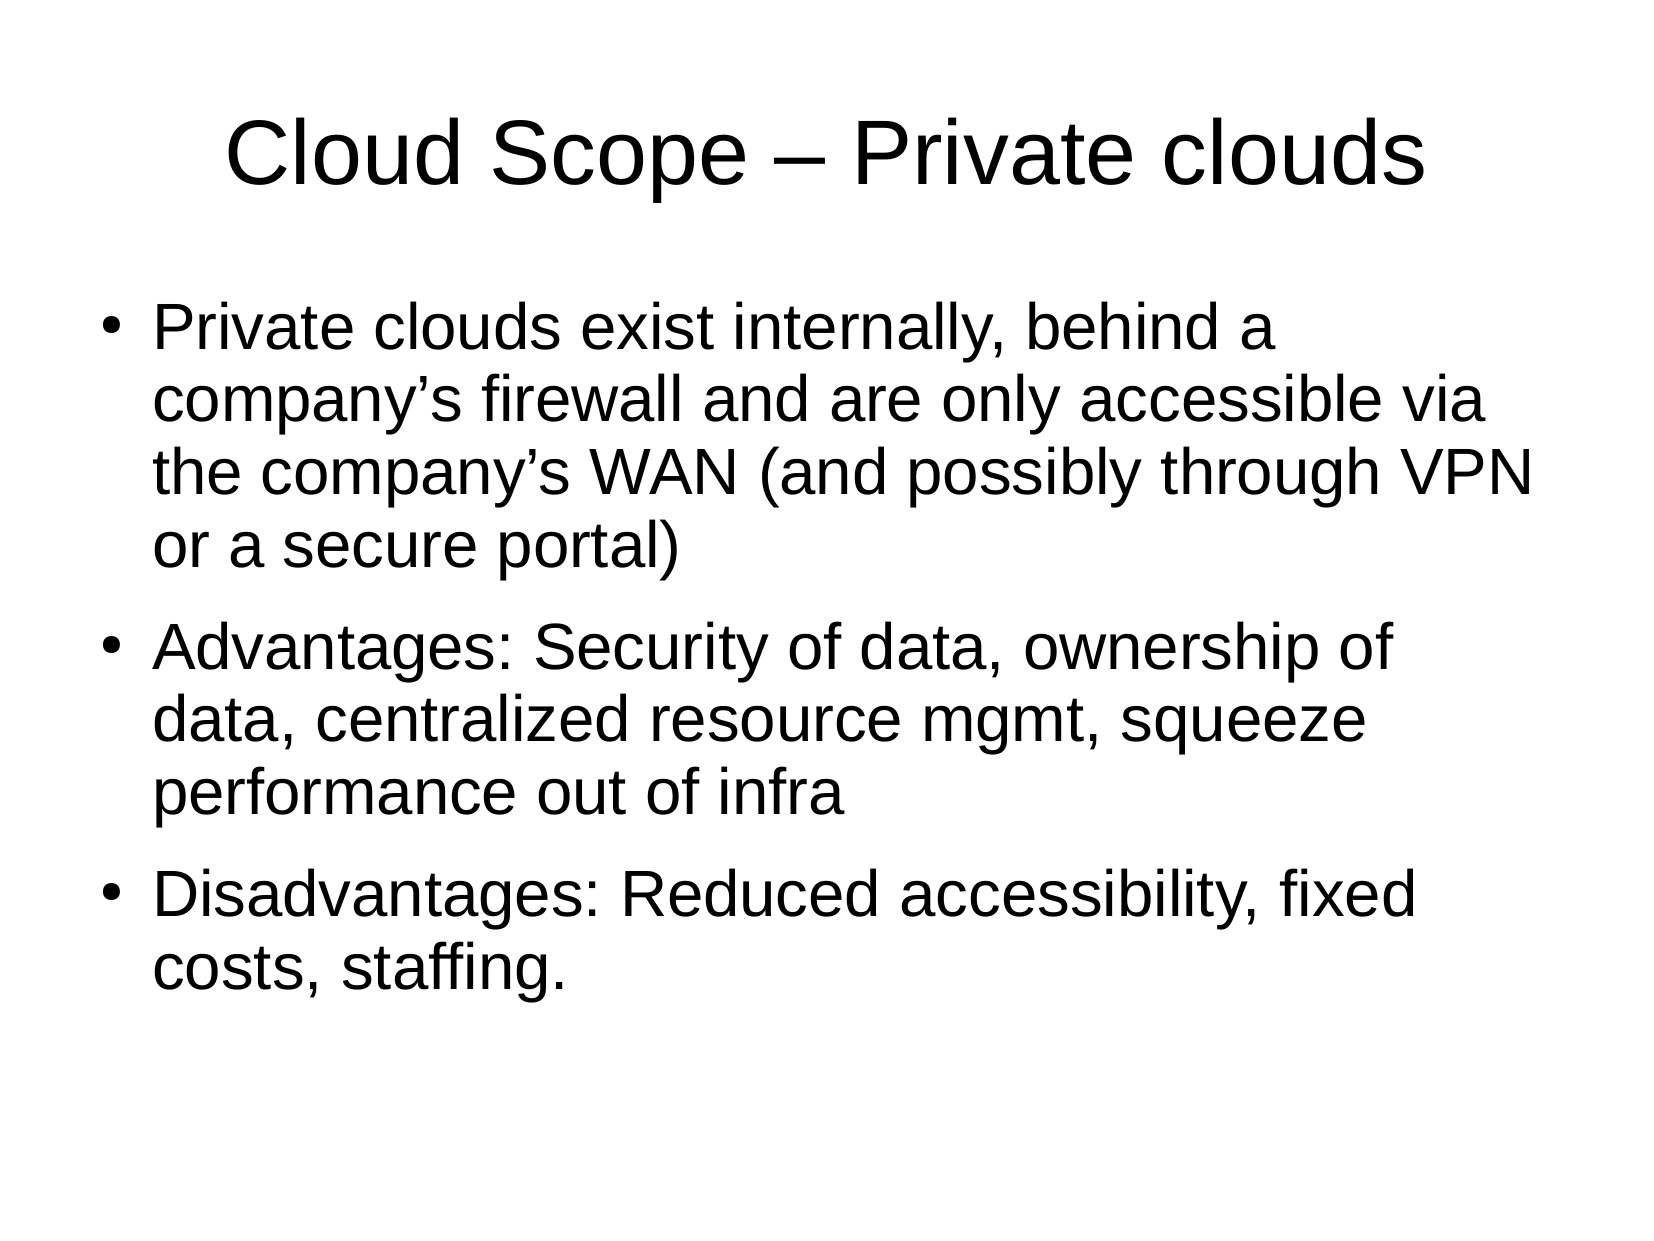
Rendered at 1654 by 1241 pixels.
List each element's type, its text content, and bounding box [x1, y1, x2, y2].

list Private clouds exist internally, behind a company’s firewall and are only accessible via the company’s WAN (and possibly through VPN or a secure portal) Advantages: Security of data, ownership of data, centralized resource mgmt, squeeze performance out of infra Disadvantages: Reduced accessibility, fixed costs, staffing. [82, 290, 1538, 1010]
title Cloud Scope – Private clouds [82, 49, 1571, 257]
